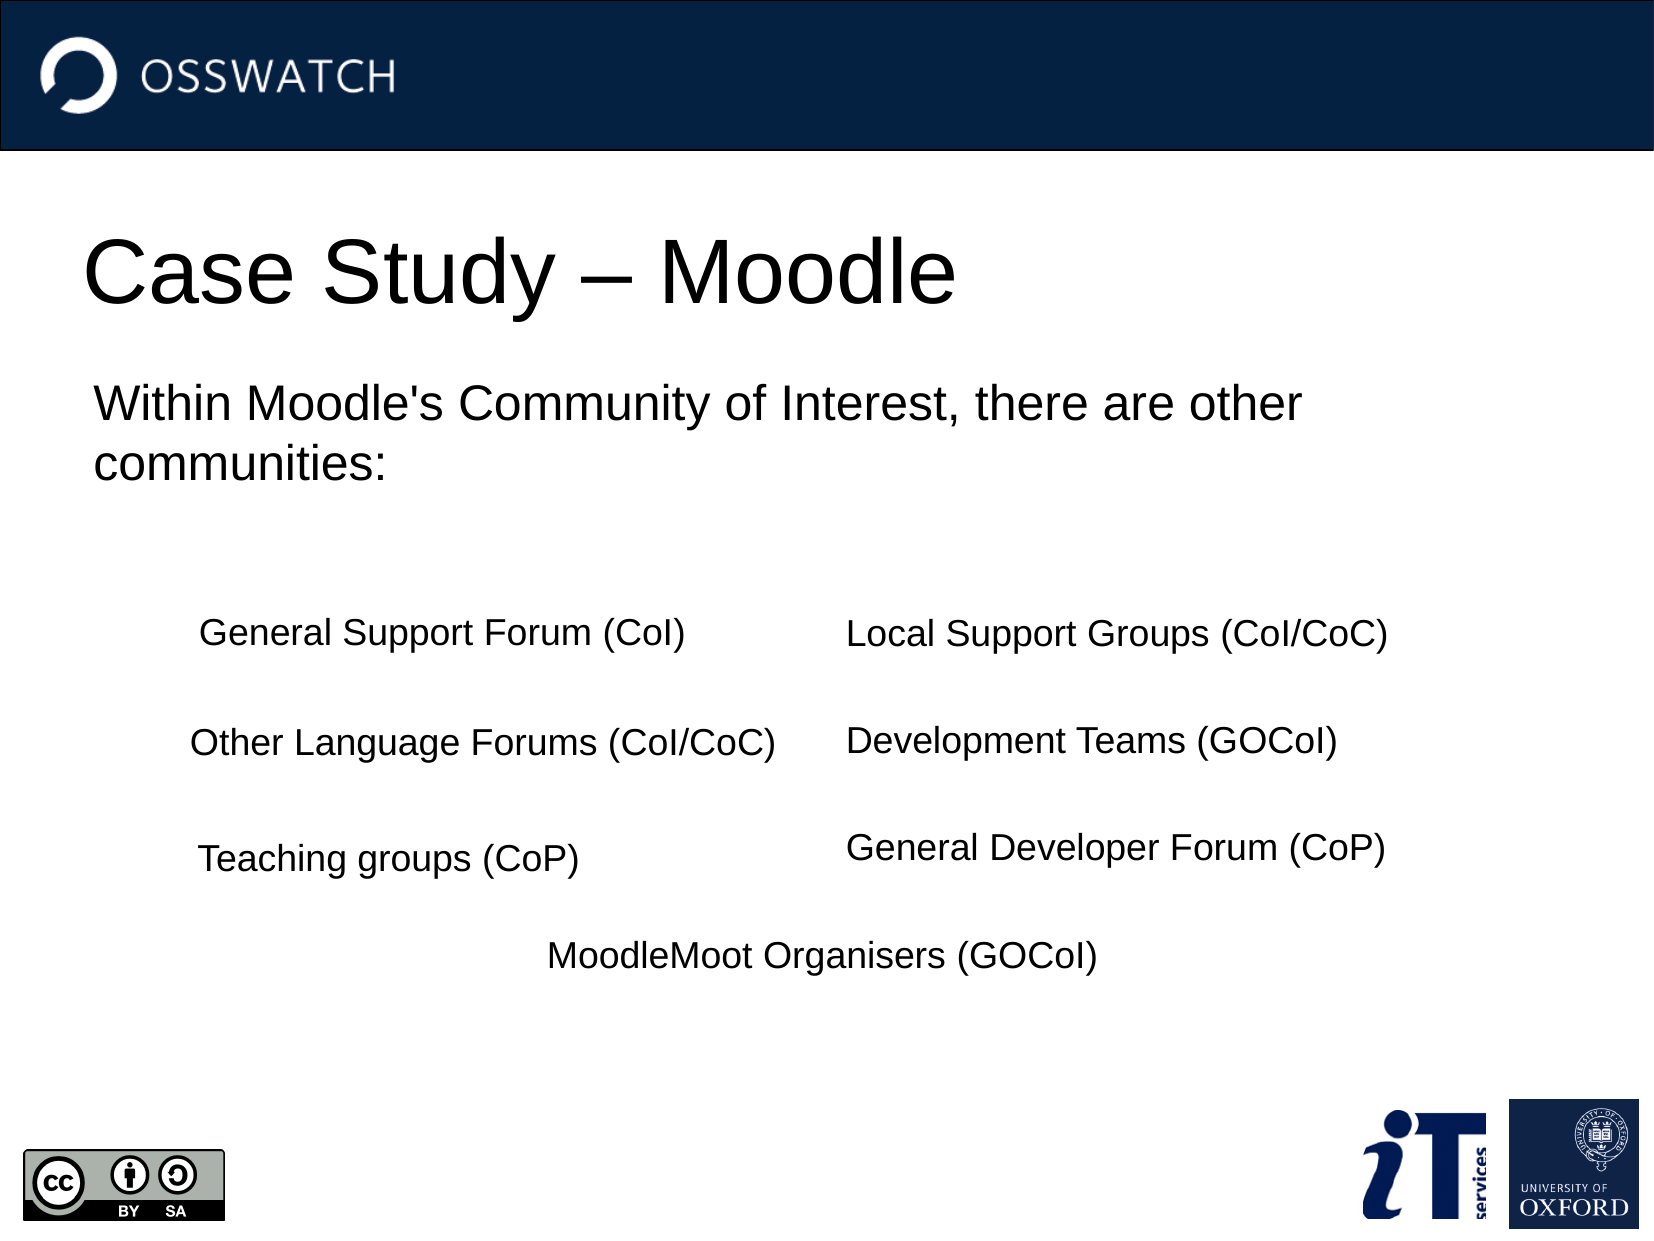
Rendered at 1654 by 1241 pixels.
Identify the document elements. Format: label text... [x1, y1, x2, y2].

text_box MoodleMoot Organisers (GOCoI) [532, 923, 1120, 984]
text_box Development Teams (GOCoI) [831, 708, 1463, 769]
picture [1509, 1099, 1639, 1229]
picture [12, 12, 426, 141]
picture [1363, 1110, 1486, 1219]
text_box Teaching groups (CoP) [182, 826, 815, 887]
text_box General Support Forum (CoI) [184, 601, 710, 661]
text_box Within Moodle's Community of Interest, there are other communities: [37, 370, 1524, 554]
text_box General Developer Forum (CoP) [831, 816, 1406, 876]
picture [23, 1149, 225, 1221]
text_box Other Language Forums (CoI/CoC) [175, 710, 808, 771]
text_box Case Study – Moodle [82, 163, 1569, 369]
text_box Local Support Groups (CoI/CoC) [831, 601, 1444, 662]
